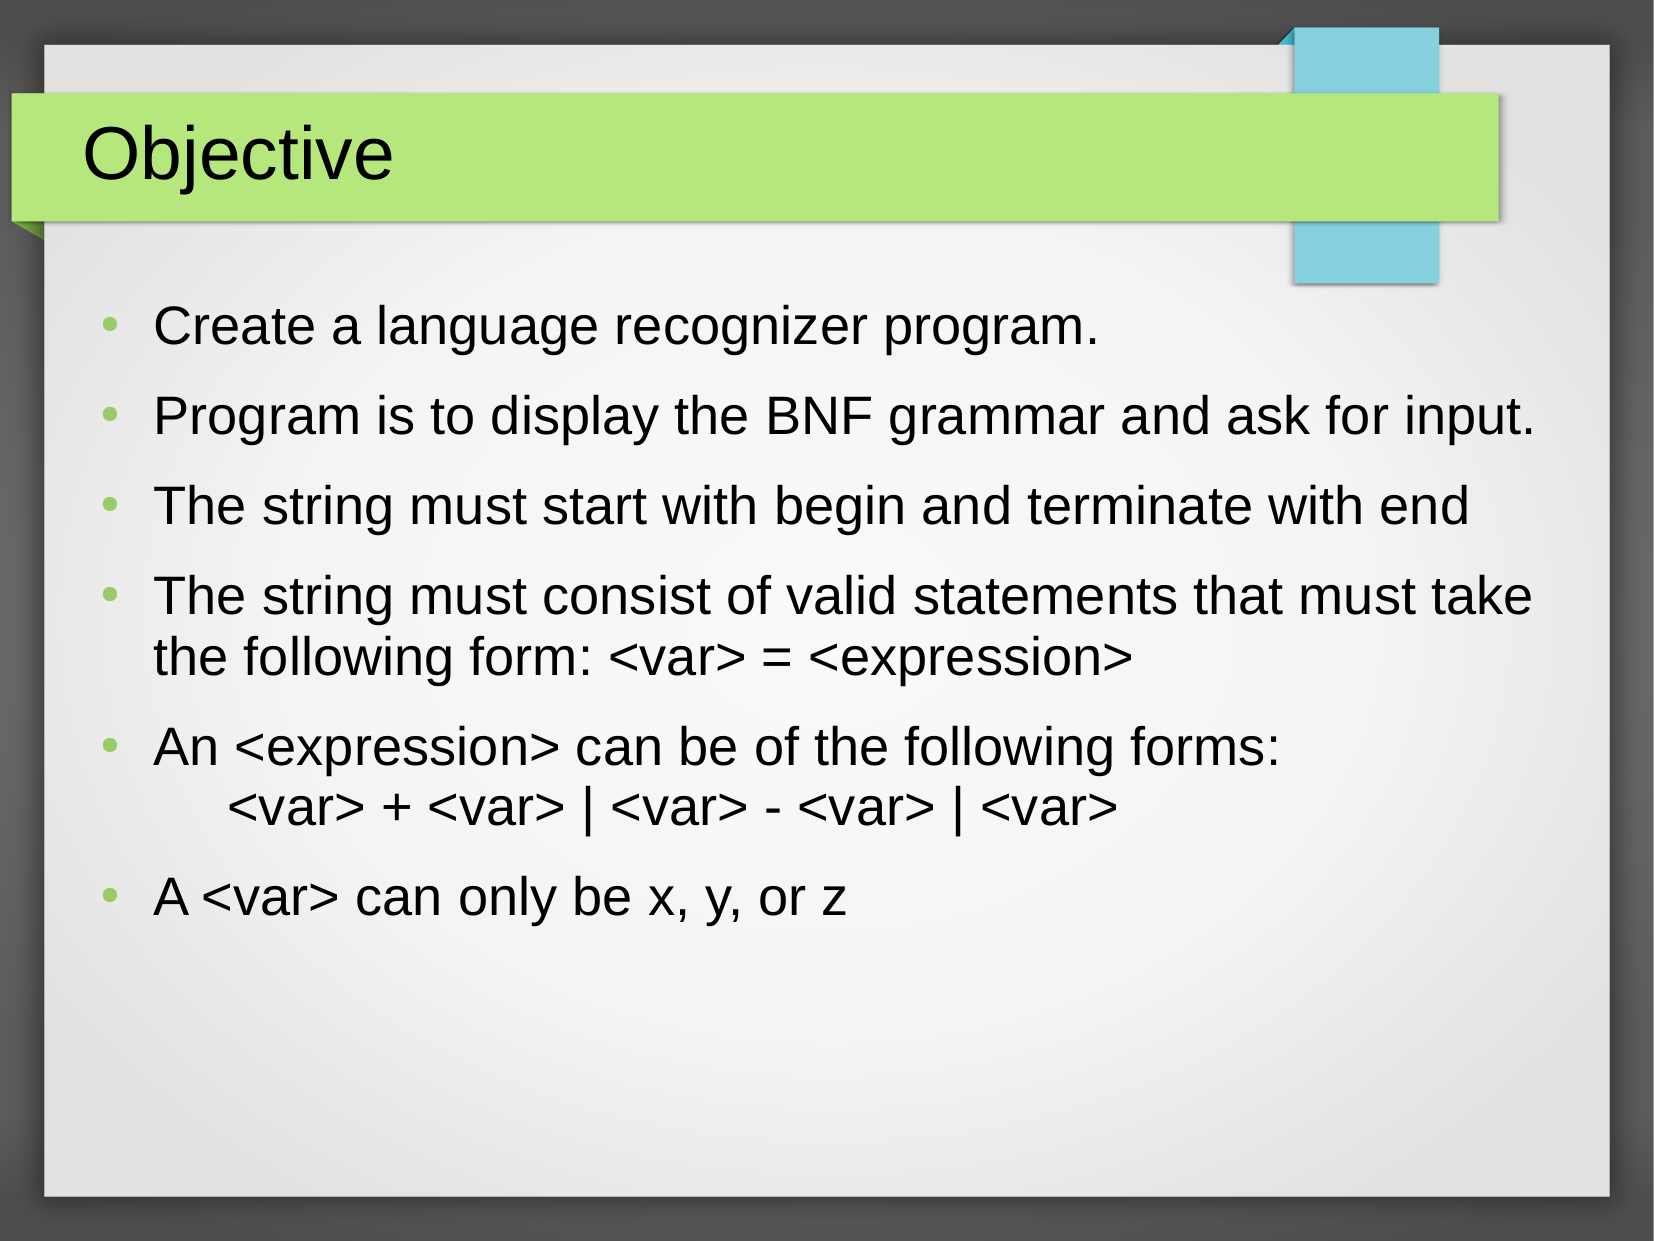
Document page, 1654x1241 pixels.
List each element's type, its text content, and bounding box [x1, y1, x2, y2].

list Create a language recognizer program. Program is to display the BNF grammar and ask for input. The string must start with begin and terminate with end The string must consist of valid statements that must take the following form: <var> = <expression> An <expression> can be of the following forms: <var> + <var> | <var> - <var> | <var> A <var> can only be x, y, or z [82, 295, 1571, 1015]
picture [0, 0, 1654, 1241]
title Objective [82, 94, 1264, 213]
